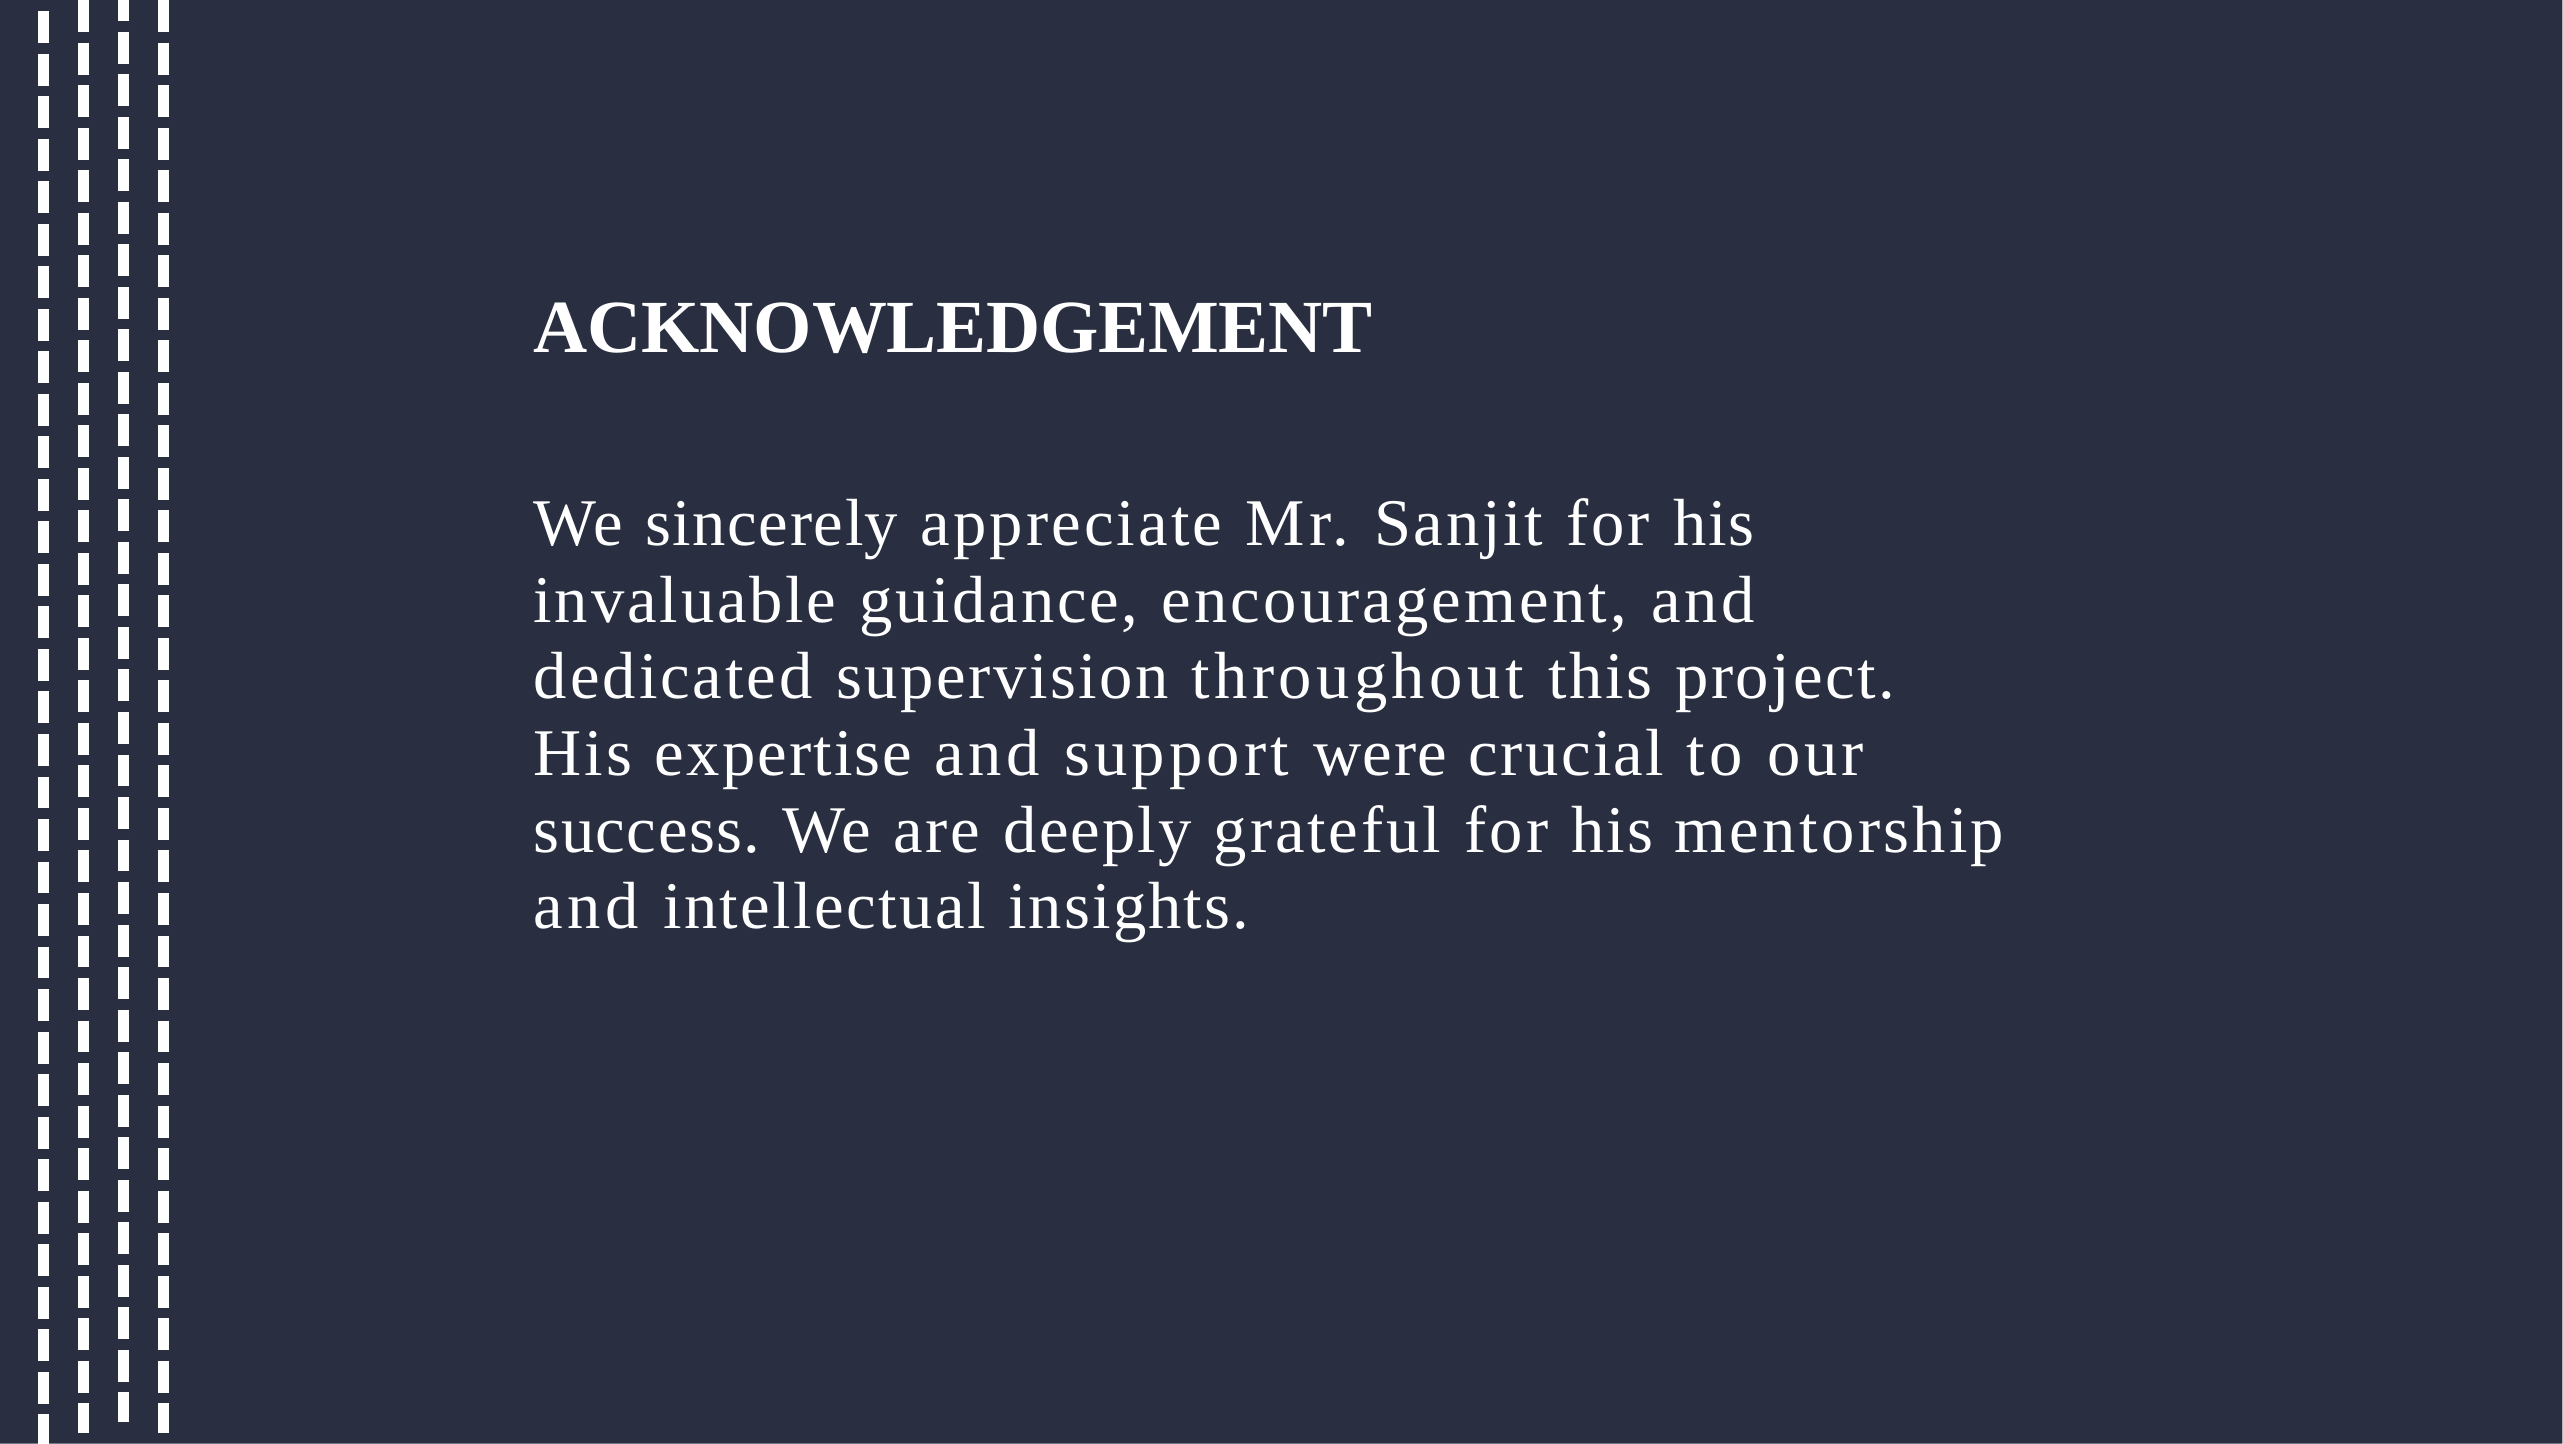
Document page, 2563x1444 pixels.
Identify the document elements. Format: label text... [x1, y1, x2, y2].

text_box We sincerely appreciate Mr. Sanjit for his invaluable guidance, encouragement, and dedicated supervision throughout this project. His expertise and support were crucial to our success. We are deeply grateful for his mentorship and intellectual insights. [531, 474, 2024, 943]
title ACKNOWLEDGEMENT [531, 275, 1390, 474]
